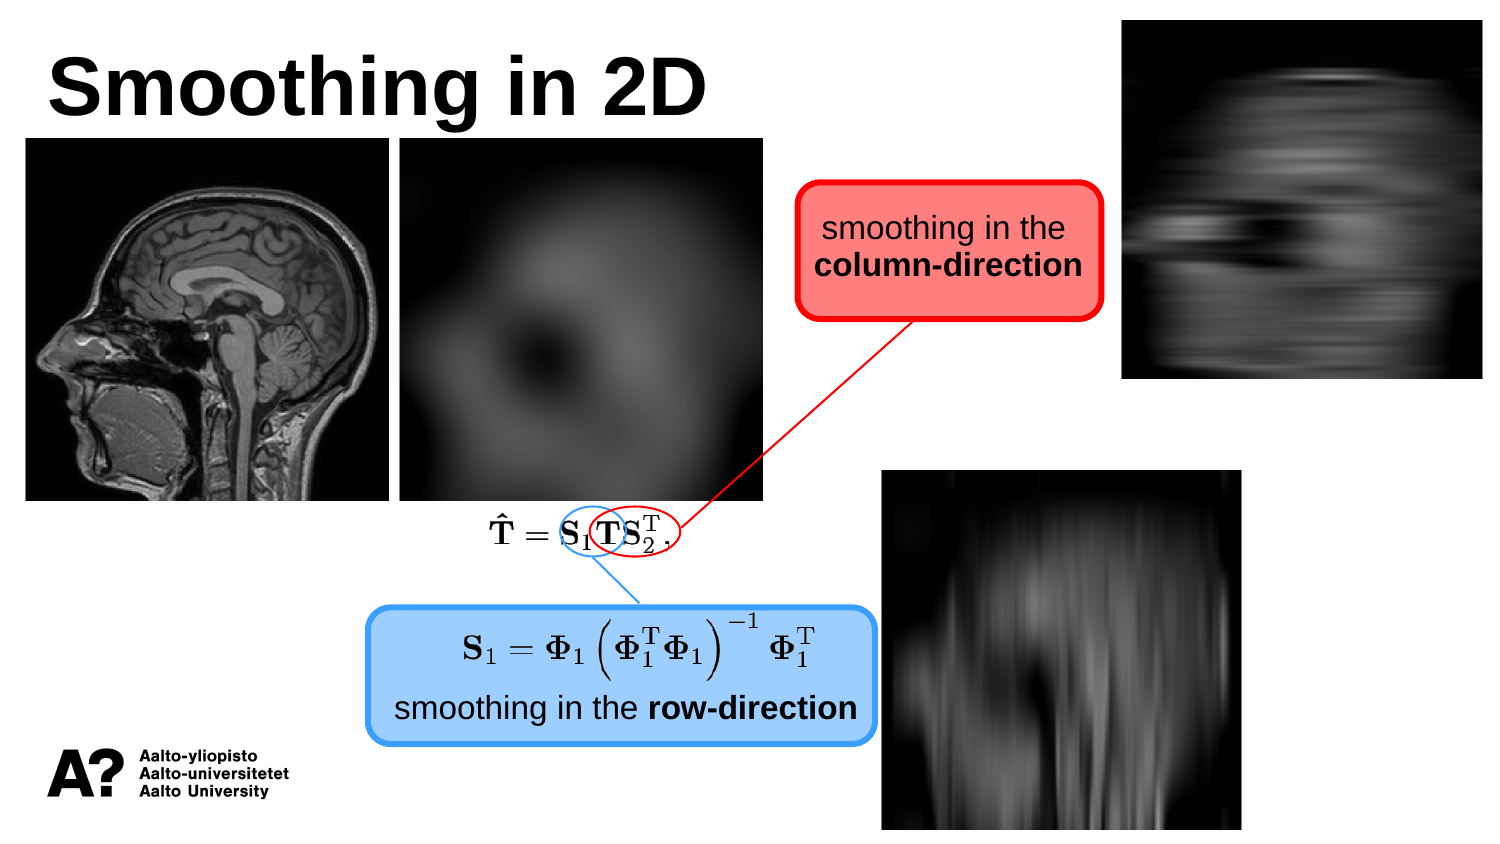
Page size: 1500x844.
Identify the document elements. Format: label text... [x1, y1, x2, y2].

list Smoothing in 2D [47, 32, 1111, 197]
picture [705, 451, 770, 509]
text_box smoothing in the row-direction [394, 689, 863, 736]
picture [596, 550, 670, 588]
picture [456, 600, 823, 689]
picture [1111, 10, 1491, 389]
picture [591, 512, 624, 551]
text_box [797, 284, 1102, 320]
picture [562, 508, 606, 555]
picture [17, 130, 770, 588]
text_box [797, 182, 1102, 209]
picture [616, 508, 670, 555]
text_box smoothing in the column-direction [788, 209, 1109, 284]
picture [0, 702, 337, 844]
text_box [367, 607, 875, 745]
picture [871, 460, 1250, 840]
